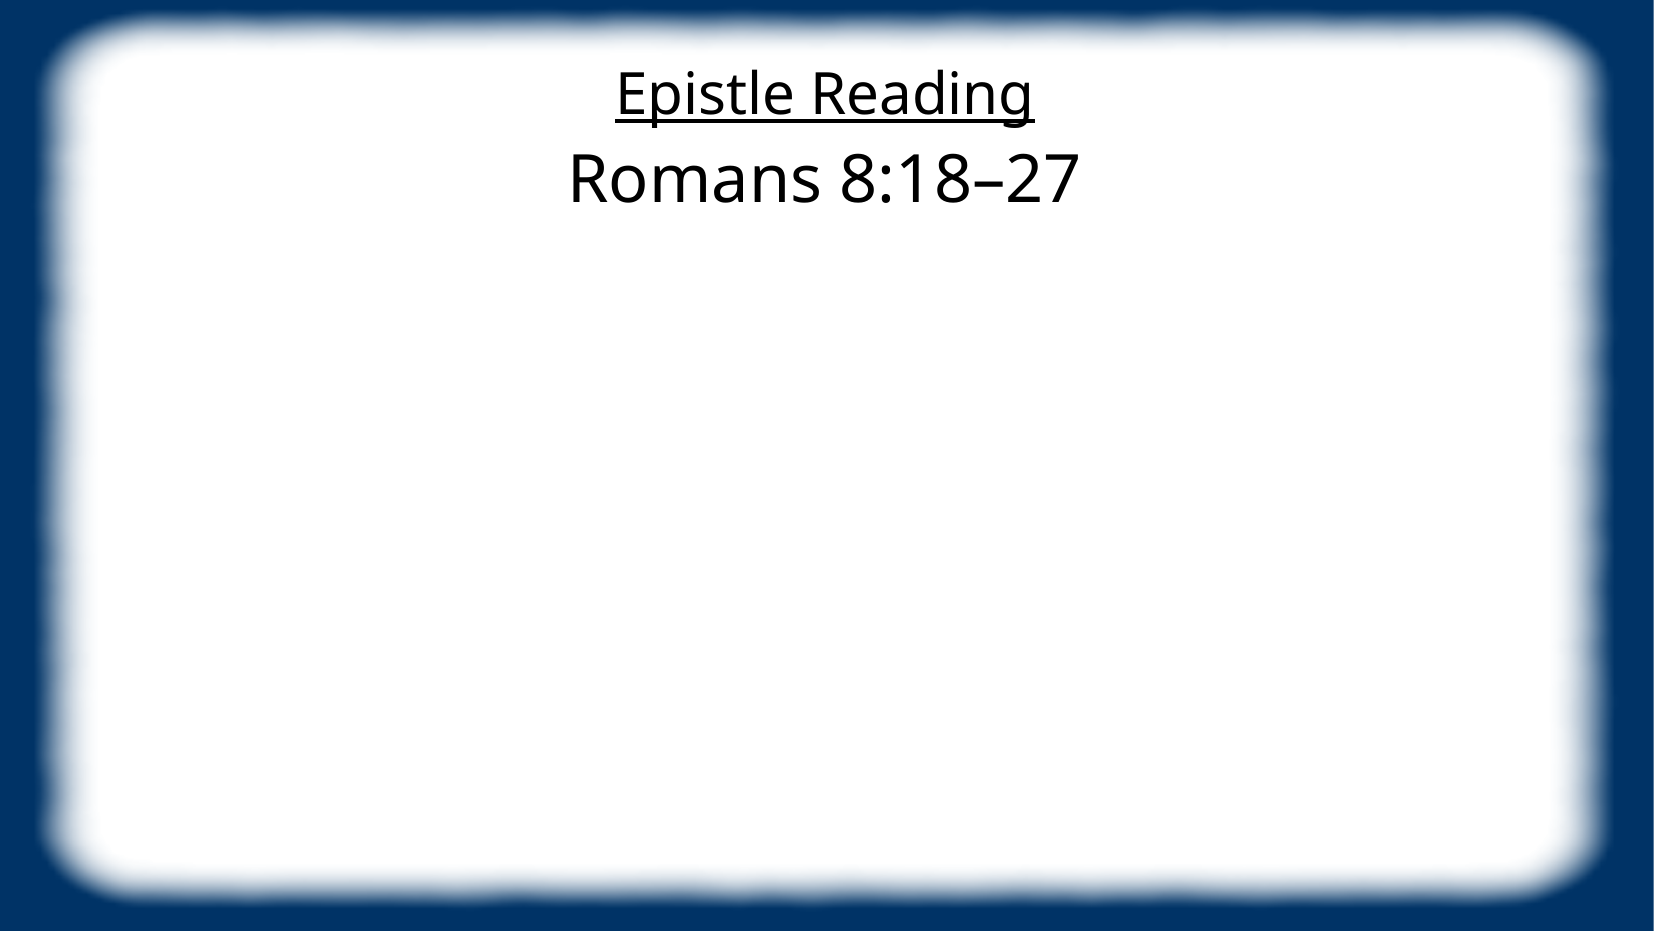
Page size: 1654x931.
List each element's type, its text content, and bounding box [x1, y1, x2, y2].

text_box Epistle Reading Romans 8:18–27 [105, 45, 1546, 226]
picture [0, 0, 1654, 931]
